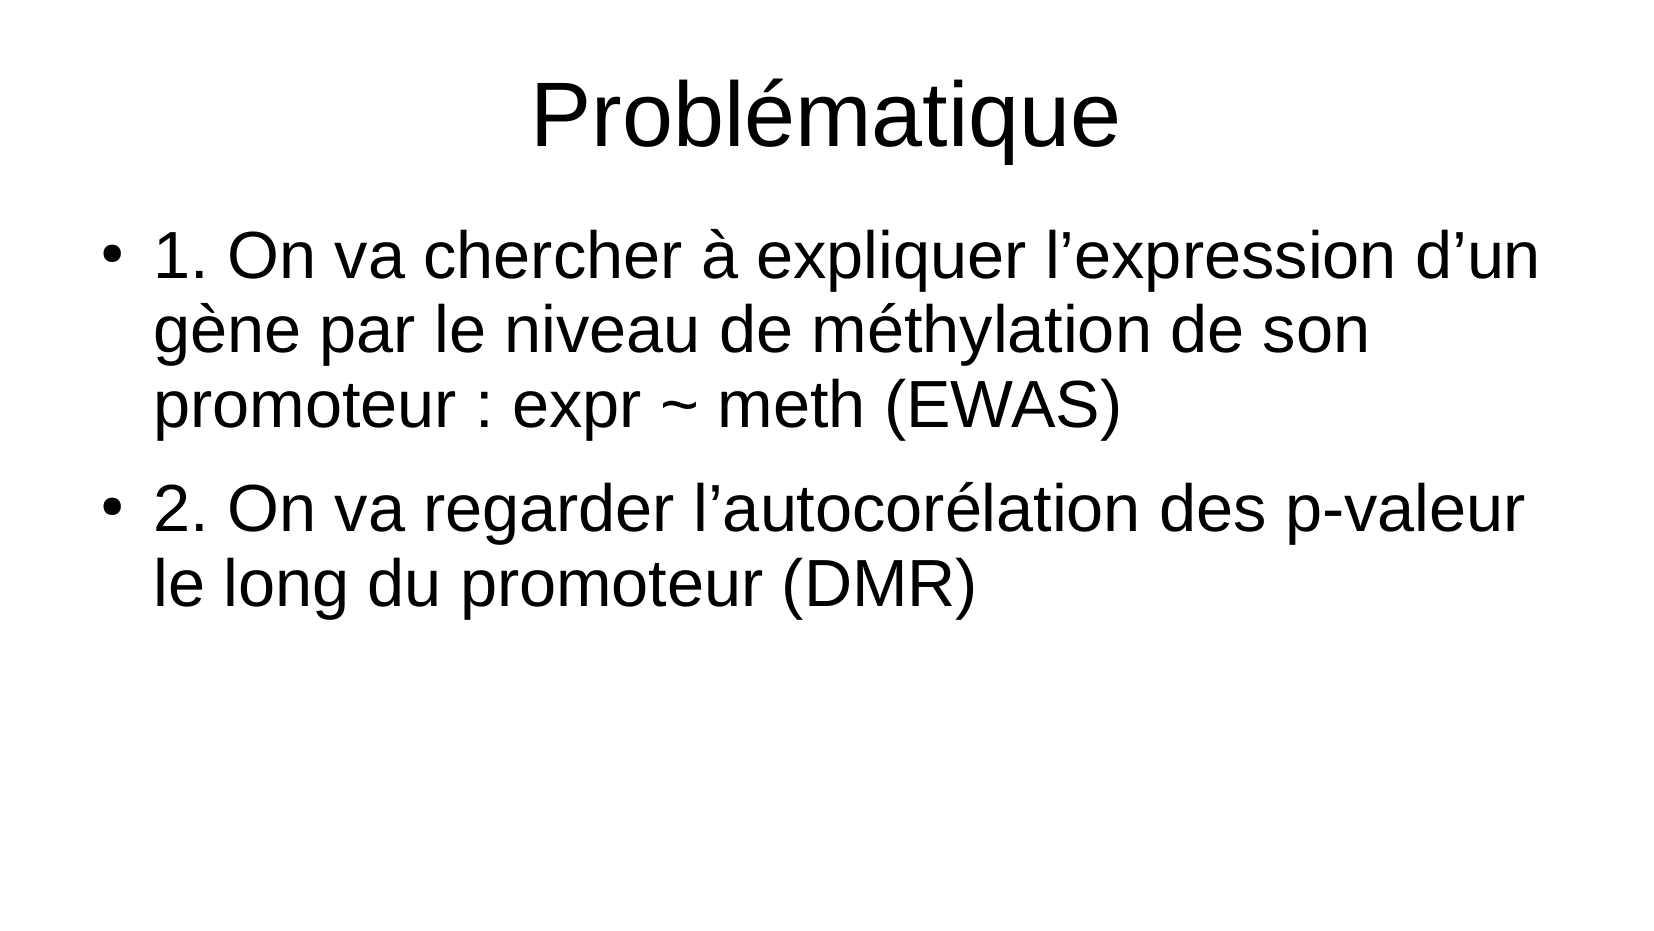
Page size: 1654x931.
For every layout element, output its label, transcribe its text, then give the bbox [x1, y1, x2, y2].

title Problématique [82, 37, 1571, 193]
list 1. On va chercher à expliquer l’expression d’un gène par le niveau de méthylation de son promoteur : expr ~ meth (EWAS) 2. On va regarder l’autocorélation des p-valeur le long du promoteur (DMR) [82, 217, 1571, 758]
